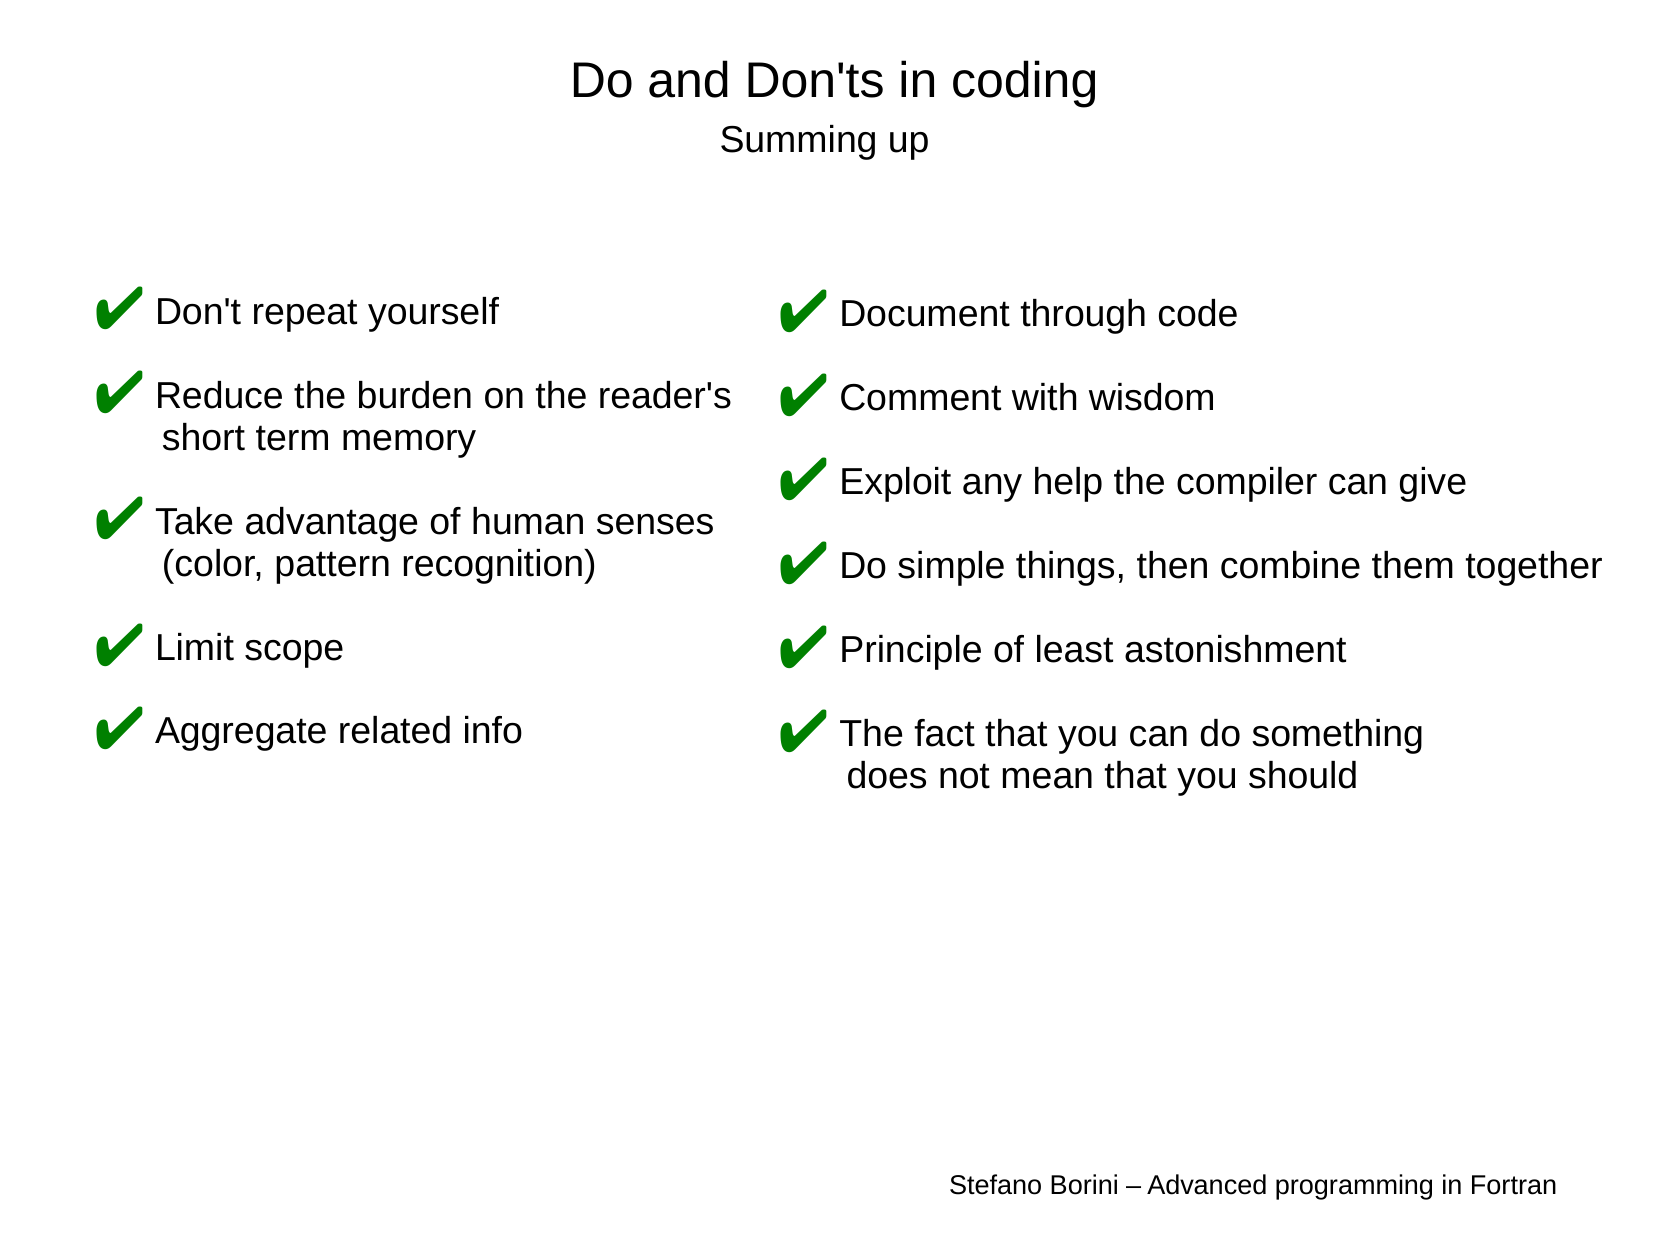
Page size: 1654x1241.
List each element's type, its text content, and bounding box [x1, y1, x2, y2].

text_box Do and Don'ts in coding [555, 44, 1115, 116]
text_box Document through code Comment with wisdom Exploit any help the compiler can give Do simple things, then combine them together Principle of least astonishment The fact that you can do something does not mean that you should [765, 285, 1654, 804]
text_box Summing up [704, 111, 946, 169]
text_box Don't repeat yourself Reduce the burden on the reader's short term memory Take advantage of human senses (color, pattern recognition) Limit scope Aggregate related info [80, 267, 759, 775]
